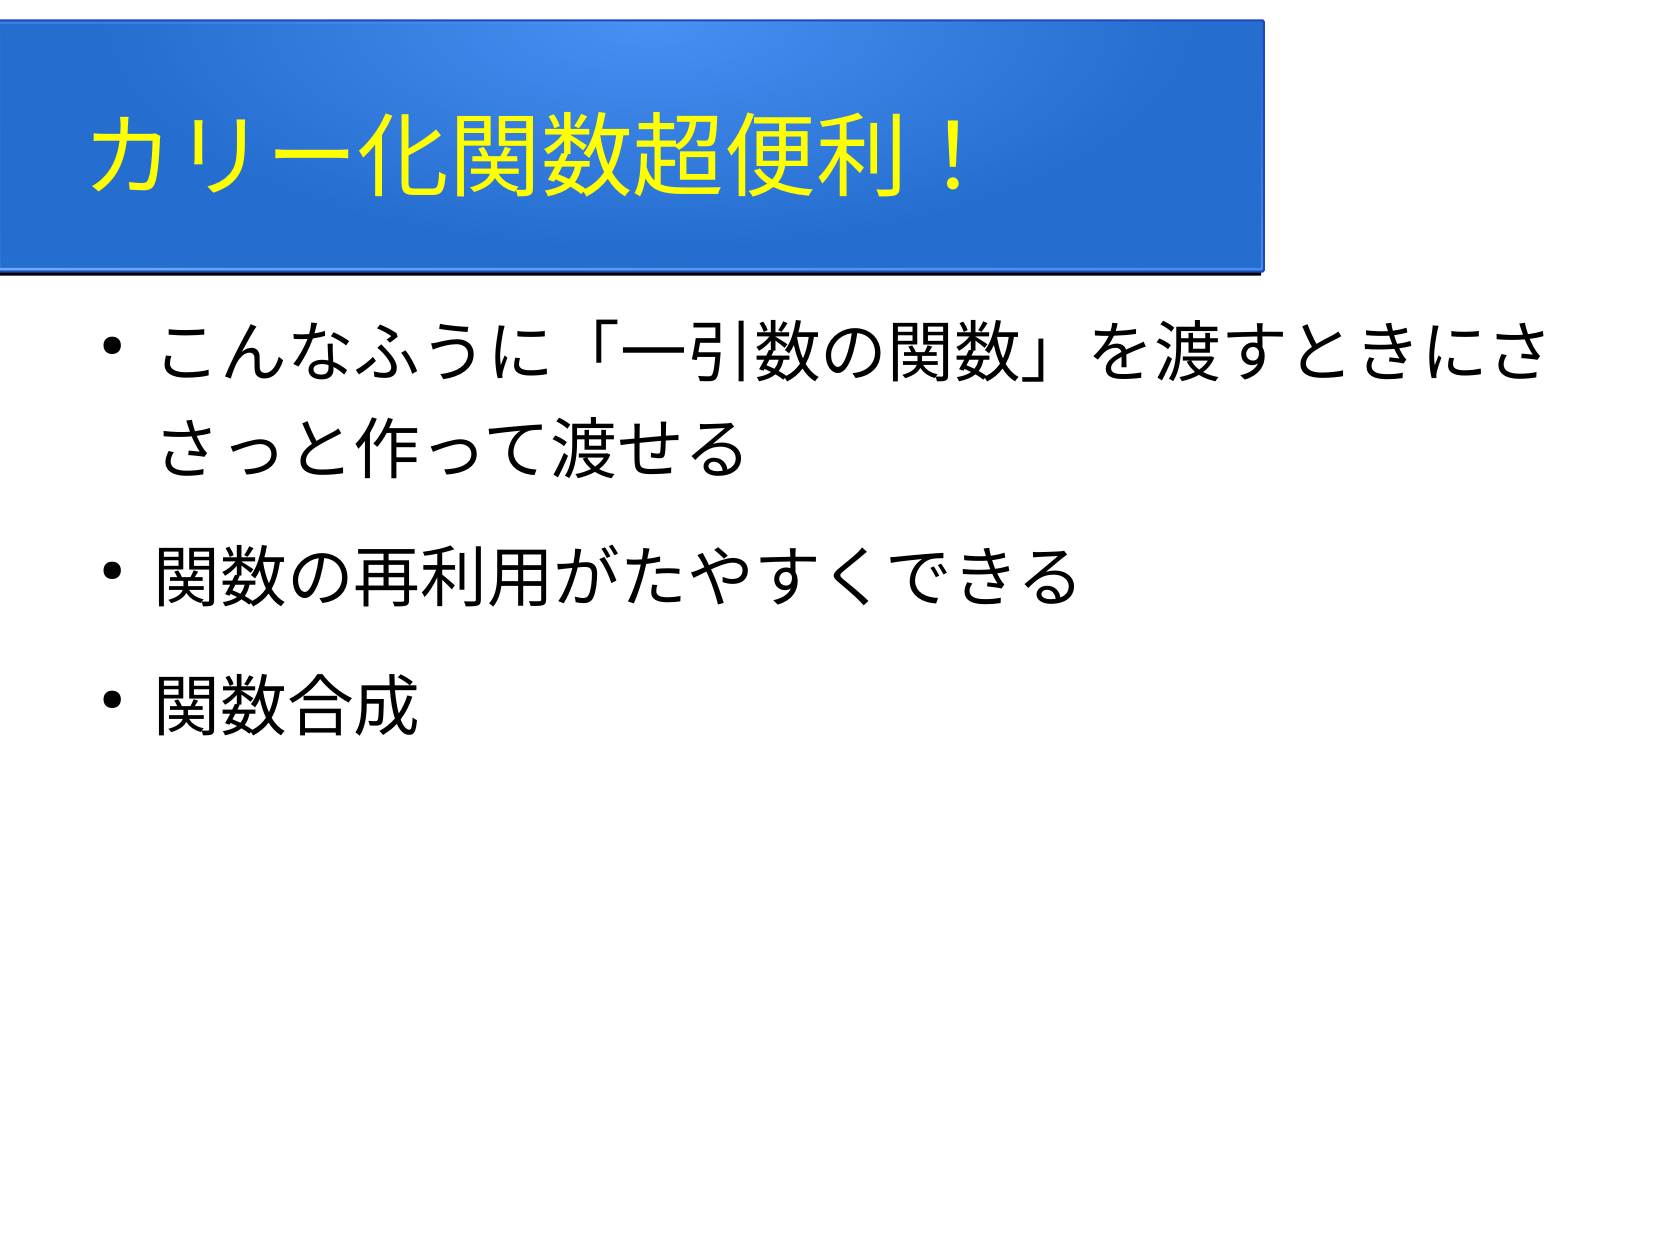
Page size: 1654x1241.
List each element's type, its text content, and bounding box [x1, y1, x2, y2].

title カリー化関数超便利！ [82, 47, 1235, 252]
list こんなふうに「一引数の関数」を渡すときにささっと作って渡せる 関数の再利用がたやすくできる 関数合成 [82, 299, 1571, 1099]
